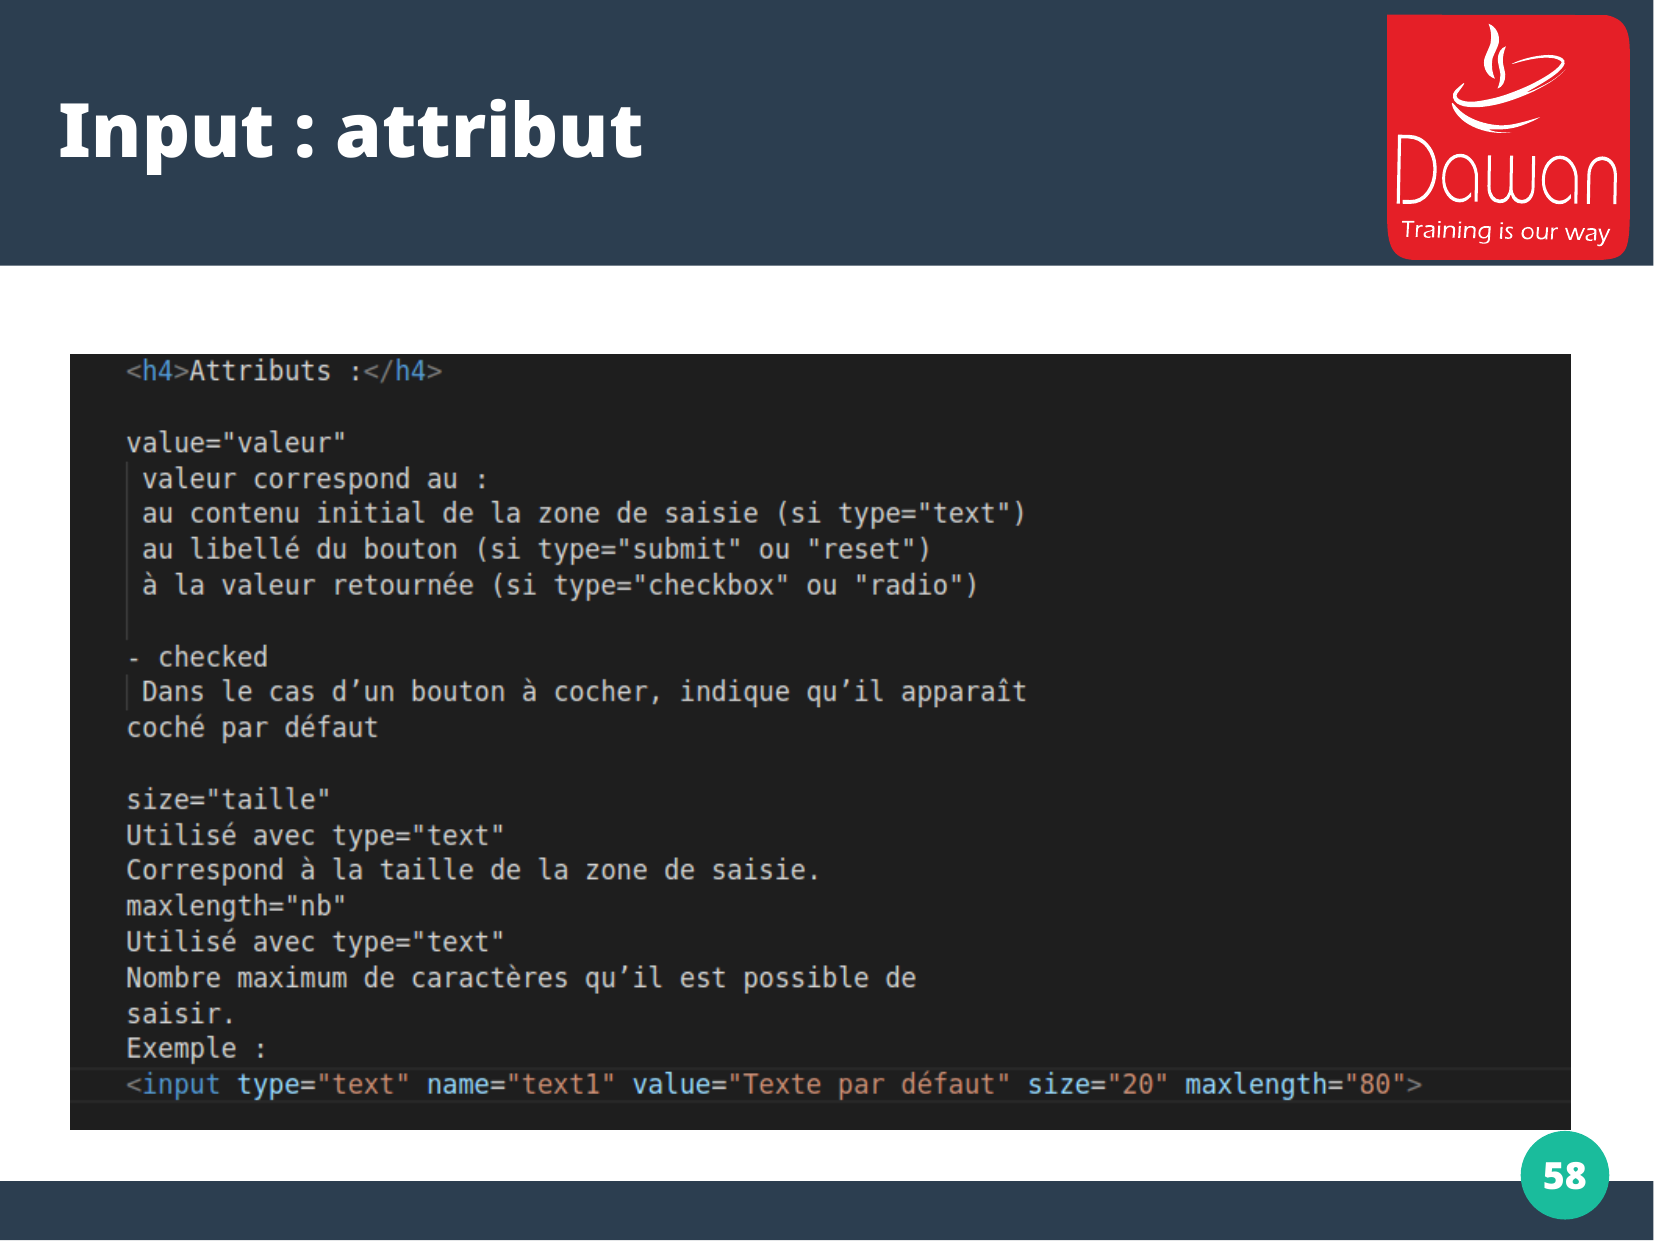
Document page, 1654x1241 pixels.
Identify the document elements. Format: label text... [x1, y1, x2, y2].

picture [70, 354, 1571, 1130]
title Input : attribut [59, 49, 1387, 207]
picture [1387, 14, 1630, 260]
